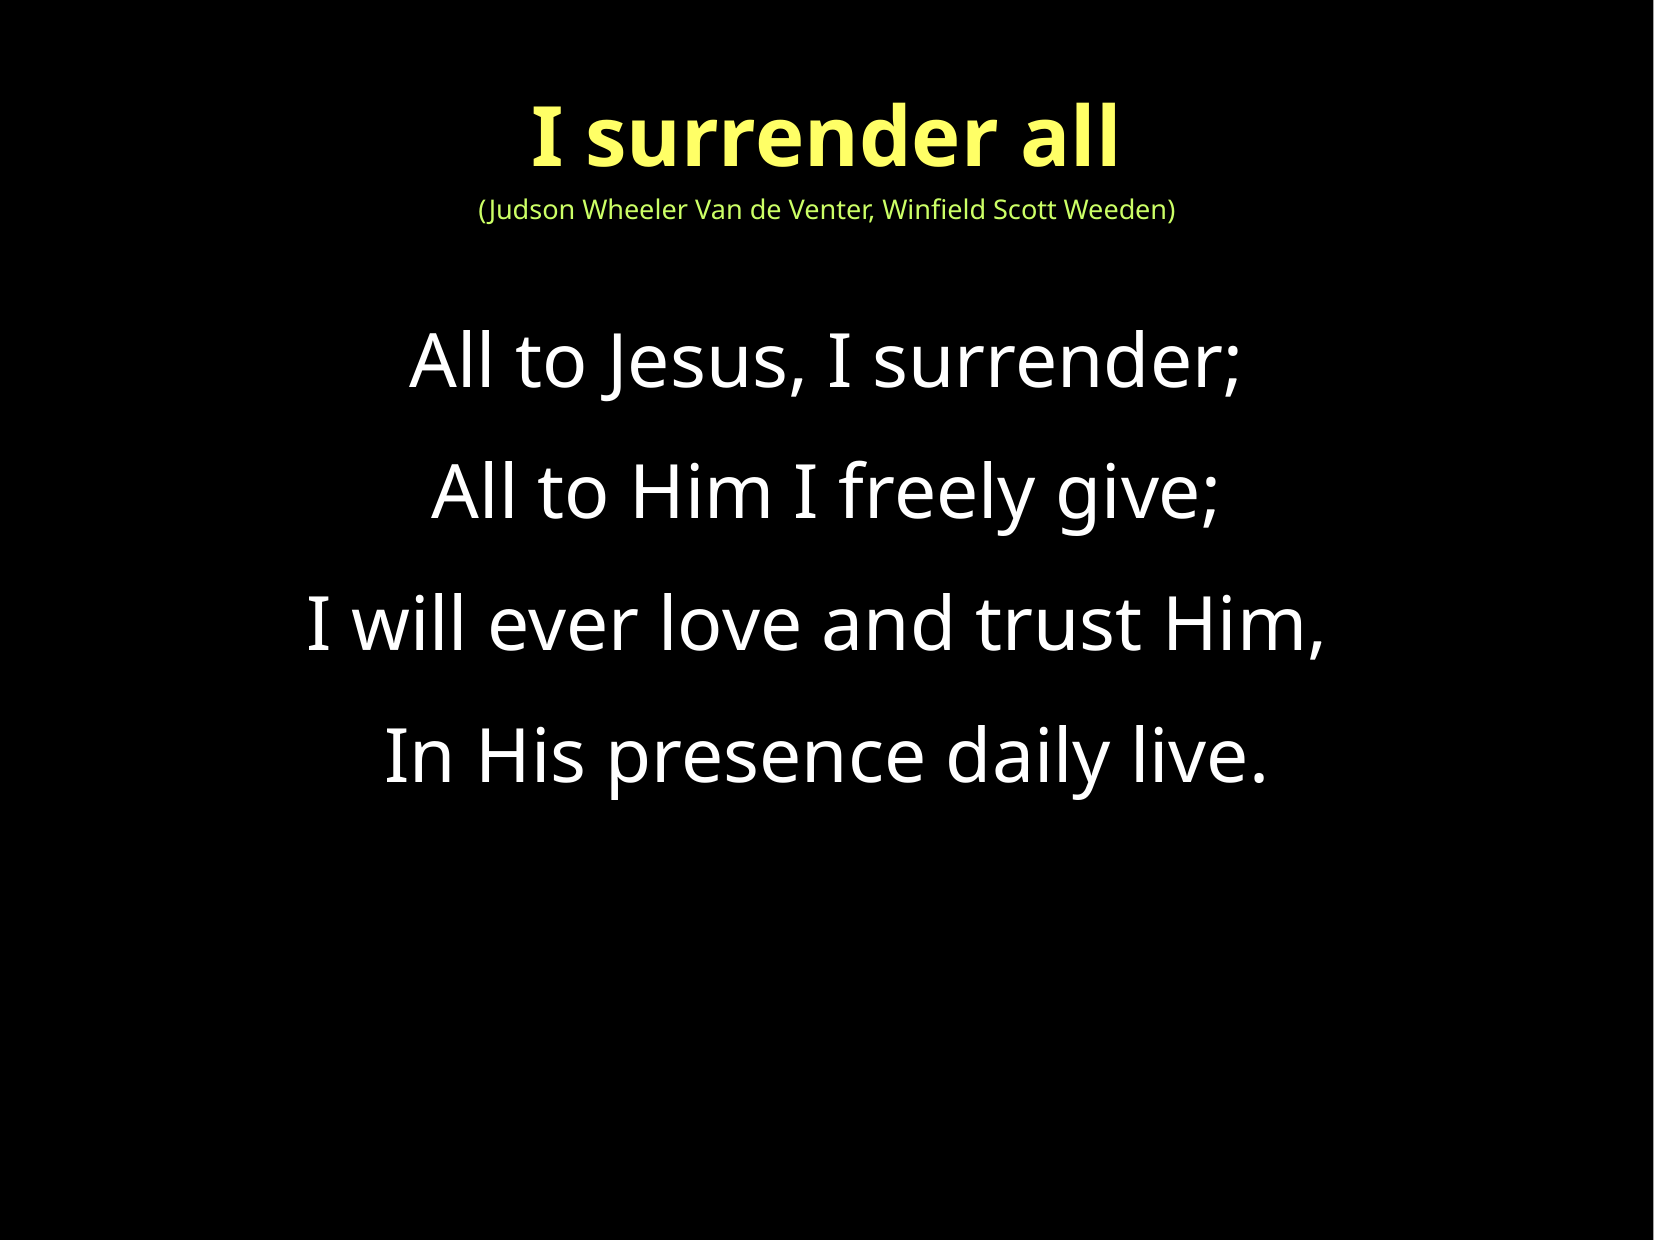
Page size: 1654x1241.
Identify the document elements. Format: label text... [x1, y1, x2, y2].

title I surrender all (Judson Wheeler Van de Venter, Winfield Scott Weeden) [0, 49, 1654, 257]
list All to Jesus, I surrender; All to Him I freely give; I will ever love and trust Him, In His presence daily live. [0, 307, 1654, 1229]
